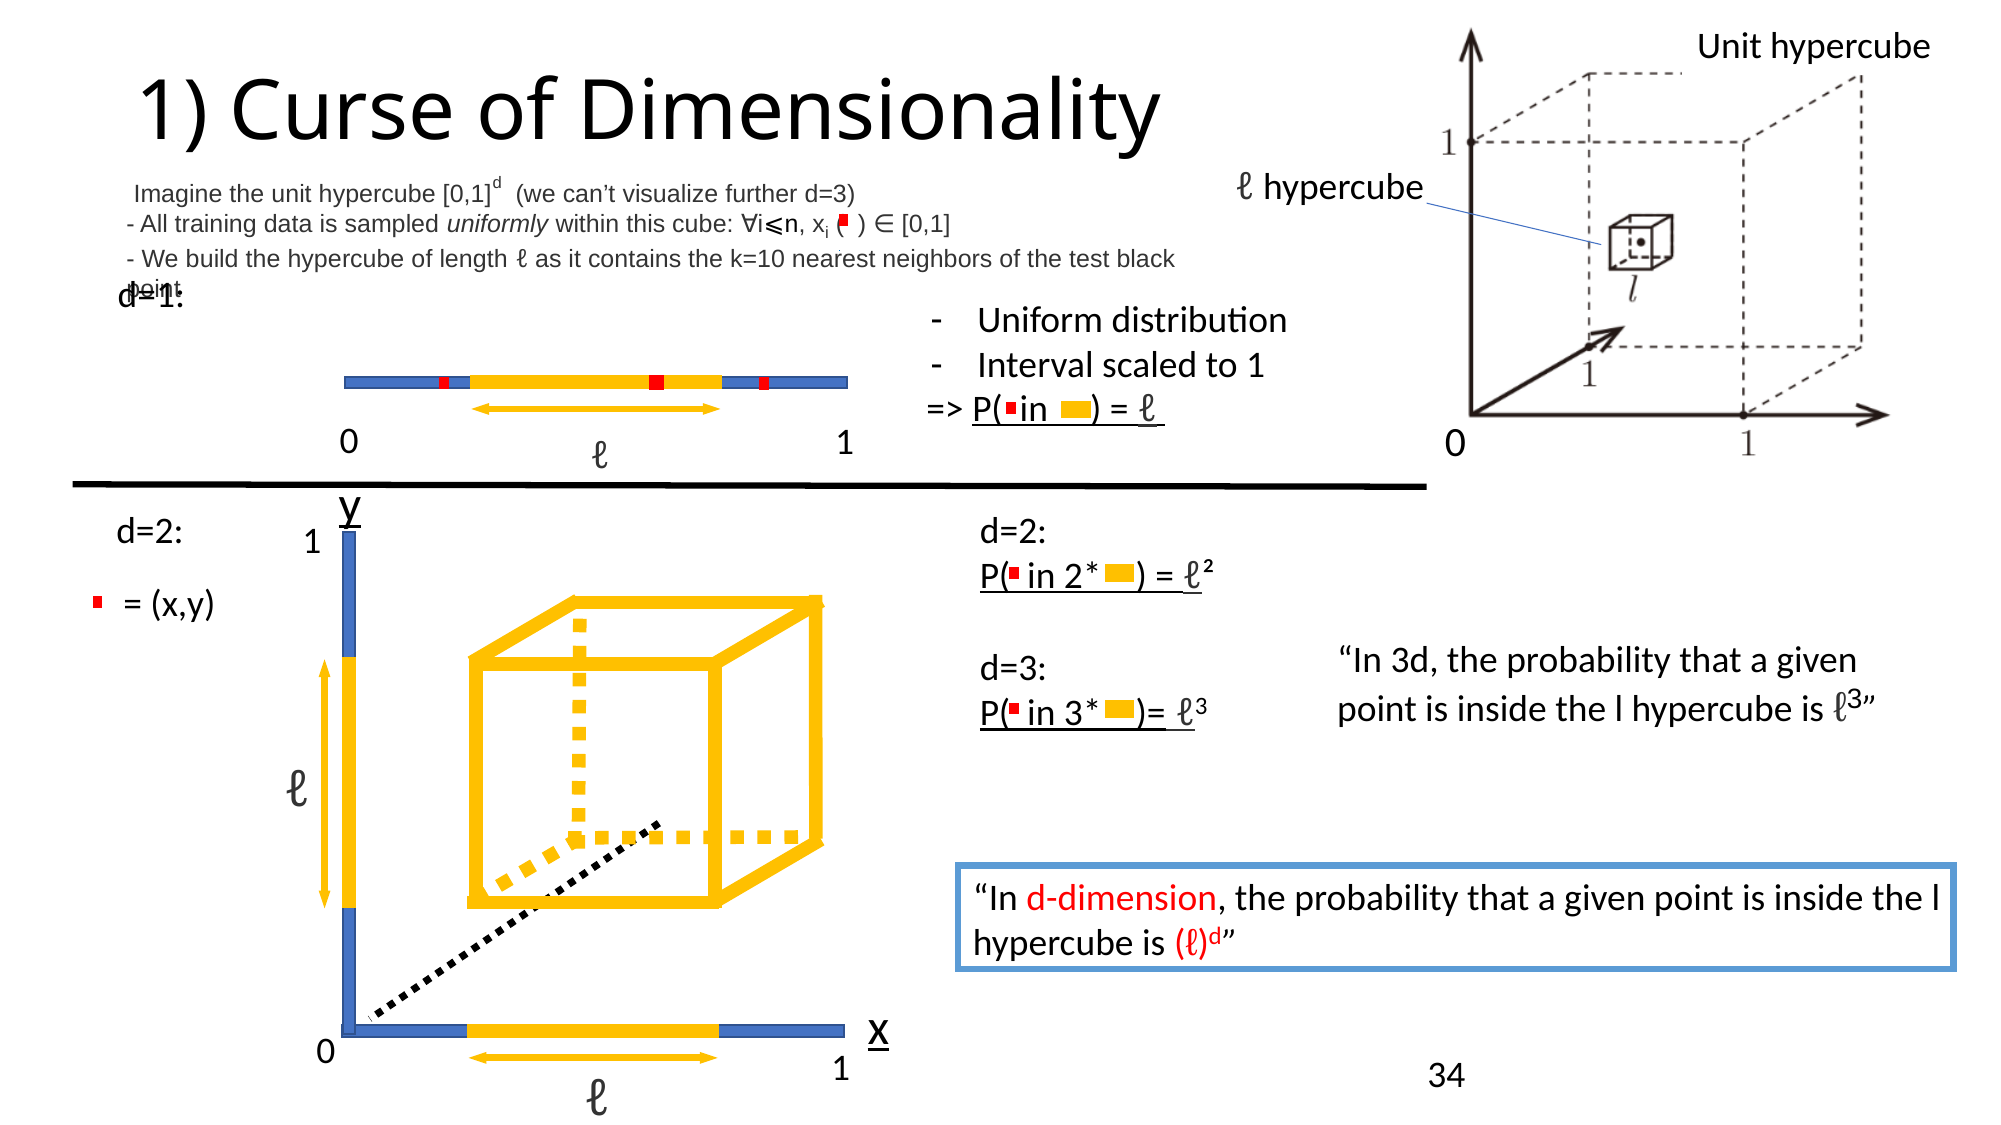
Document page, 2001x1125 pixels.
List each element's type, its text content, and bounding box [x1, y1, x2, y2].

text_box 0 [1429, 406, 1476, 473]
text_box 1 [287, 508, 361, 569]
text_box d=3: P( in 3* )= ℓ3 [964, 635, 2000, 742]
text_box 0 [324, 408, 399, 470]
text_box “In 3d, the probability that a given point is inside the l hypercube is ℓ3” [1322, 627, 1898, 739]
text_box [94, 597, 101, 606]
text_box [343, 569, 355, 1034]
picture [1426, 13, 1929, 487]
text_box 1 [820, 409, 894, 470]
text_box [345, 376, 847, 389]
text_box 1 [816, 1035, 890, 1097]
text_box [1010, 704, 1018, 713]
text_box [468, 658, 721, 908]
text_box [1063, 402, 1090, 417]
text_box ℓ hypercube [1220, 154, 1494, 215]
text_box [1010, 568, 1018, 578]
text_box ℓ [569, 1057, 625, 1125]
text_box x [852, 987, 888, 1063]
text_box d=2: P( in 2* ) = ℓ² [964, 498, 1253, 605]
text_box Imagine the unit hypercube [0,1]d (we can’t visualize further d=3) - All training data is sampled uniformly within this cube: ∀i⩽n, xi ( ) ∈ [0,1] - We build the hypercube of length ℓ as it contains the k=10 nearest neighbors of the test black point [111, 164, 1253, 271]
text_box 1) Curse of Dimensionality [120, 48, 1253, 164]
text_box d=2: [101, 498, 204, 560]
text_box ℓ [575, 423, 631, 482]
text_box ℓ [269, 749, 325, 825]
text_box => P( in ) = ℓ [911, 376, 1187, 437]
text_box [1106, 701, 1133, 717]
text_box y [323, 464, 370, 540]
text_box = (x,y) [108, 571, 241, 633]
text_box [840, 215, 847, 224]
text_box [1412, 1042, 1863, 1103]
text_box 0 [301, 1018, 375, 1080]
text_box d=1: [102, 262, 228, 324]
text_box [375, 1025, 844, 1037]
text_box Uniform distribution Interval scaled to 1 [915, 287, 1335, 394]
text_box Unit hypercube [1682, 13, 1972, 75]
text_box [1106, 565, 1133, 581]
text_box “In d-dimension, the probability that a given point is inside the l hypercube is (ℓ)d” [961, 869, 1950, 966]
text_box [1007, 403, 1015, 413]
